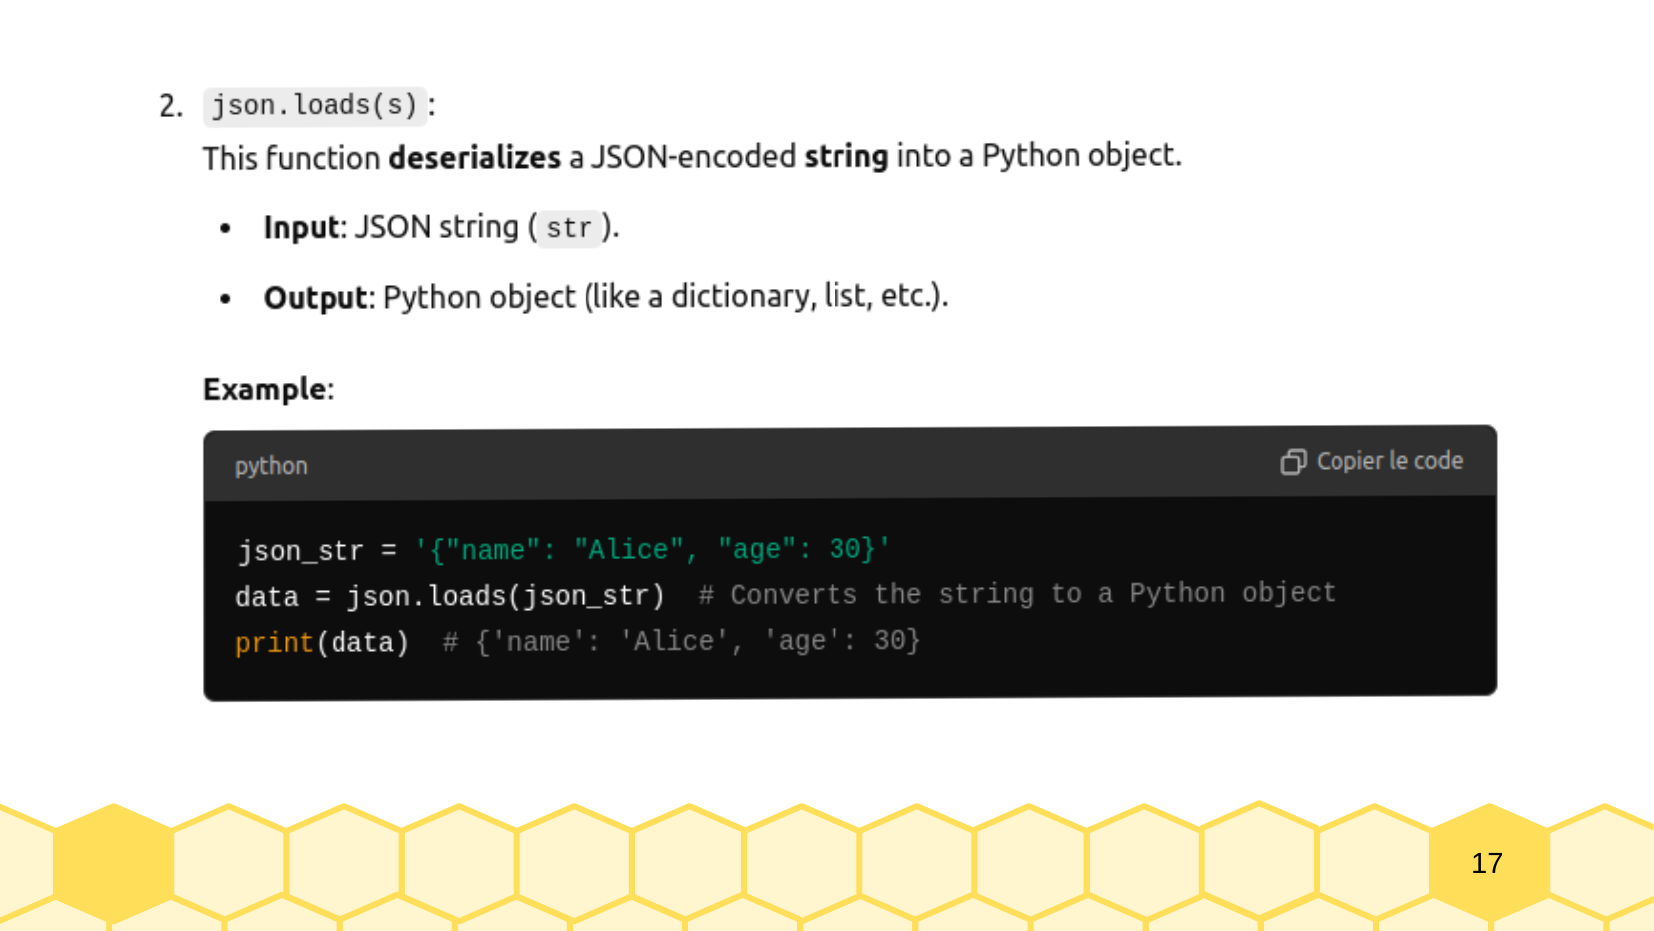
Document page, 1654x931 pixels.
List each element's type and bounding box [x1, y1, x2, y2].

picture [88, 59, 1584, 722]
